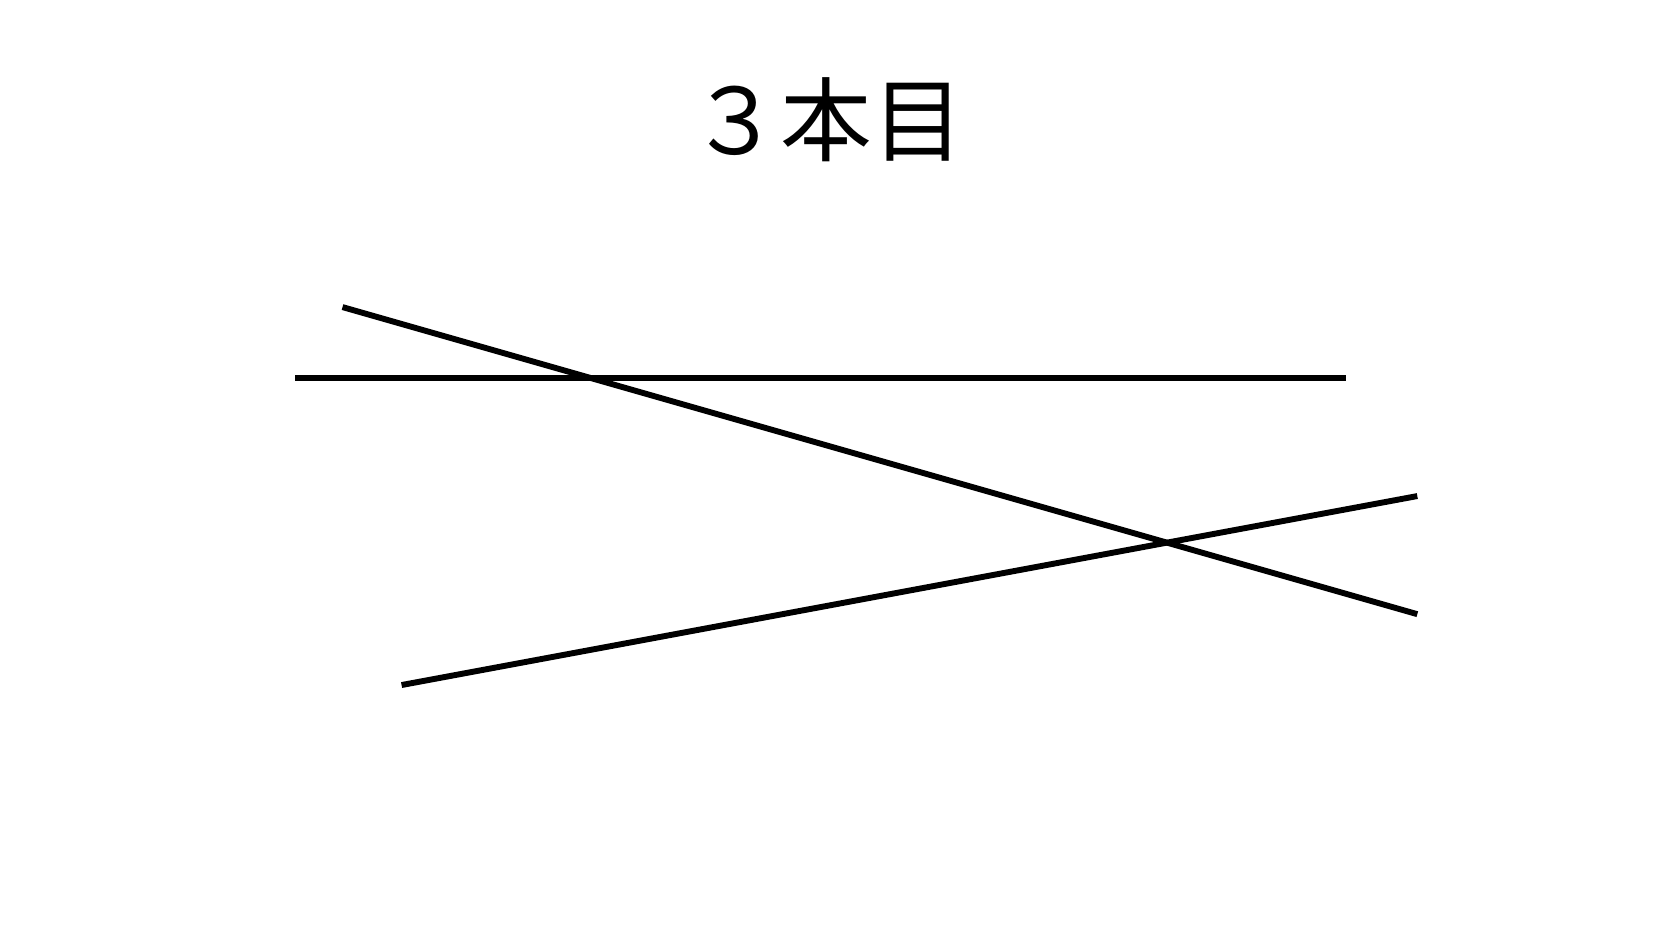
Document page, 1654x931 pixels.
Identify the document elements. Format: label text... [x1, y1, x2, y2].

title ３本目 [82, 37, 1571, 193]
